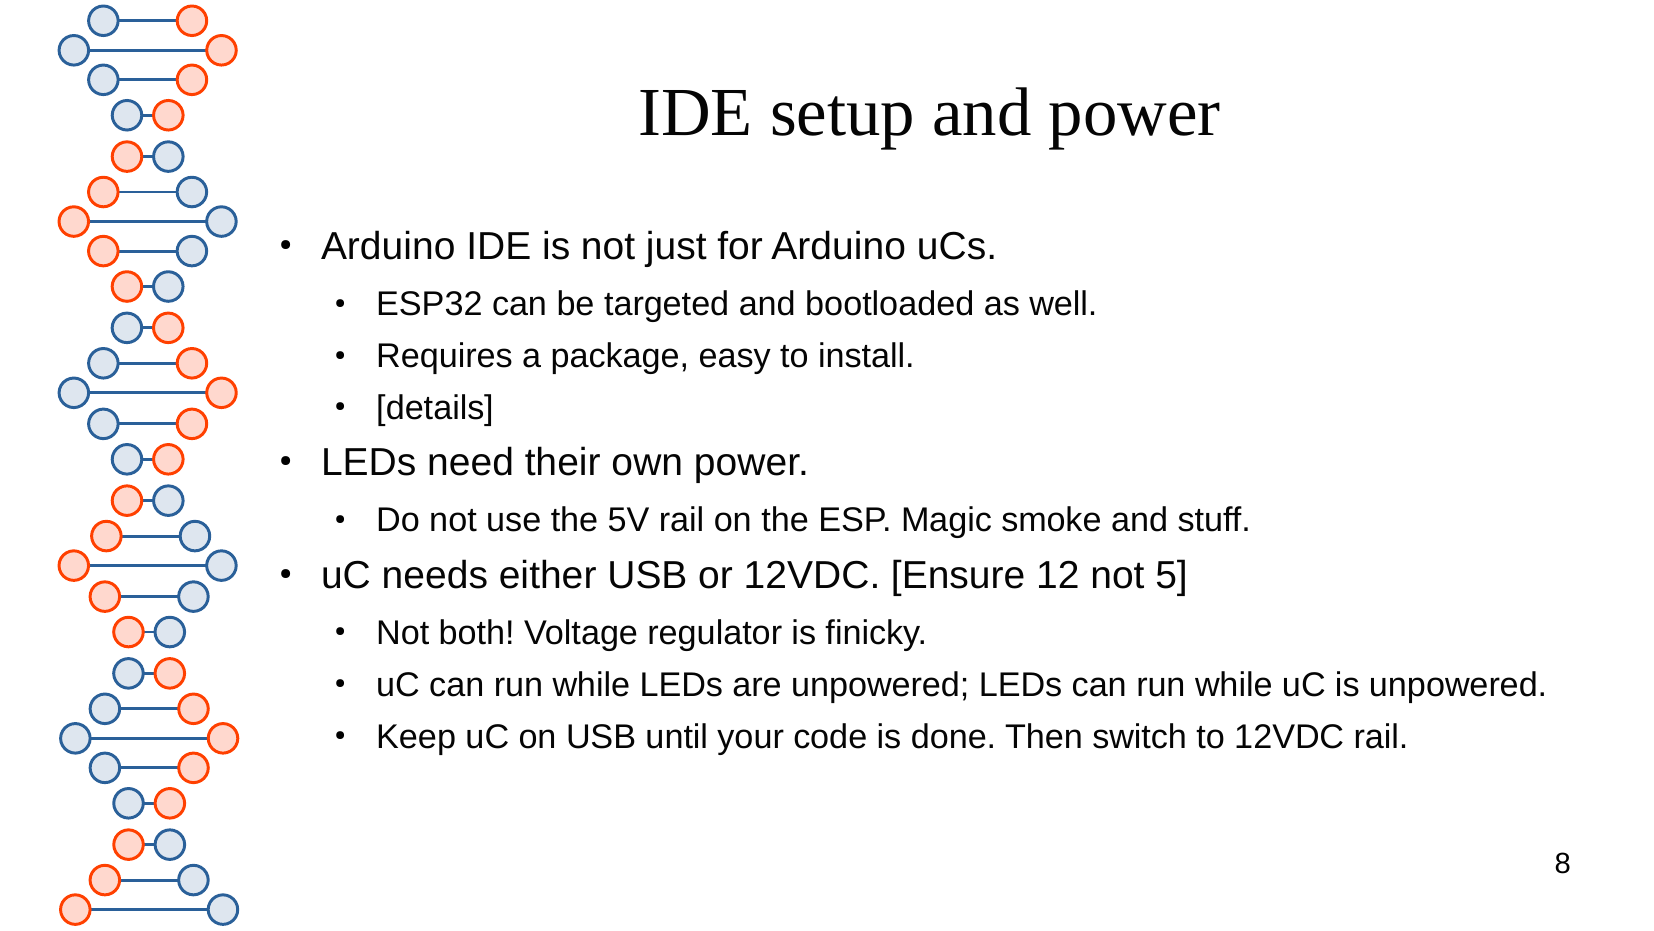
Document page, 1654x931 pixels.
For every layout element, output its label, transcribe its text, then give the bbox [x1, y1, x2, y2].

title IDE setup and power [265, 35, 1595, 189]
list Arduino IDE is not just for Arduino uCs. ESP32 can be targeted and bootloaded as well. Requires a package, easy to install. [details] LEDs need their own power. Do not use the 5V rail on the ESP. Magic smoke and stuff. uC needs either USB or 12VDC. [Ensure 12 not 5] Not both! Voltage regulator is finicky. uC can run while LEDs are unpowered; LEDs can run while uC is unpowered. Keep uC on USB until your code is done. Then switch to 12VDC rail. [265, 224, 1595, 764]
